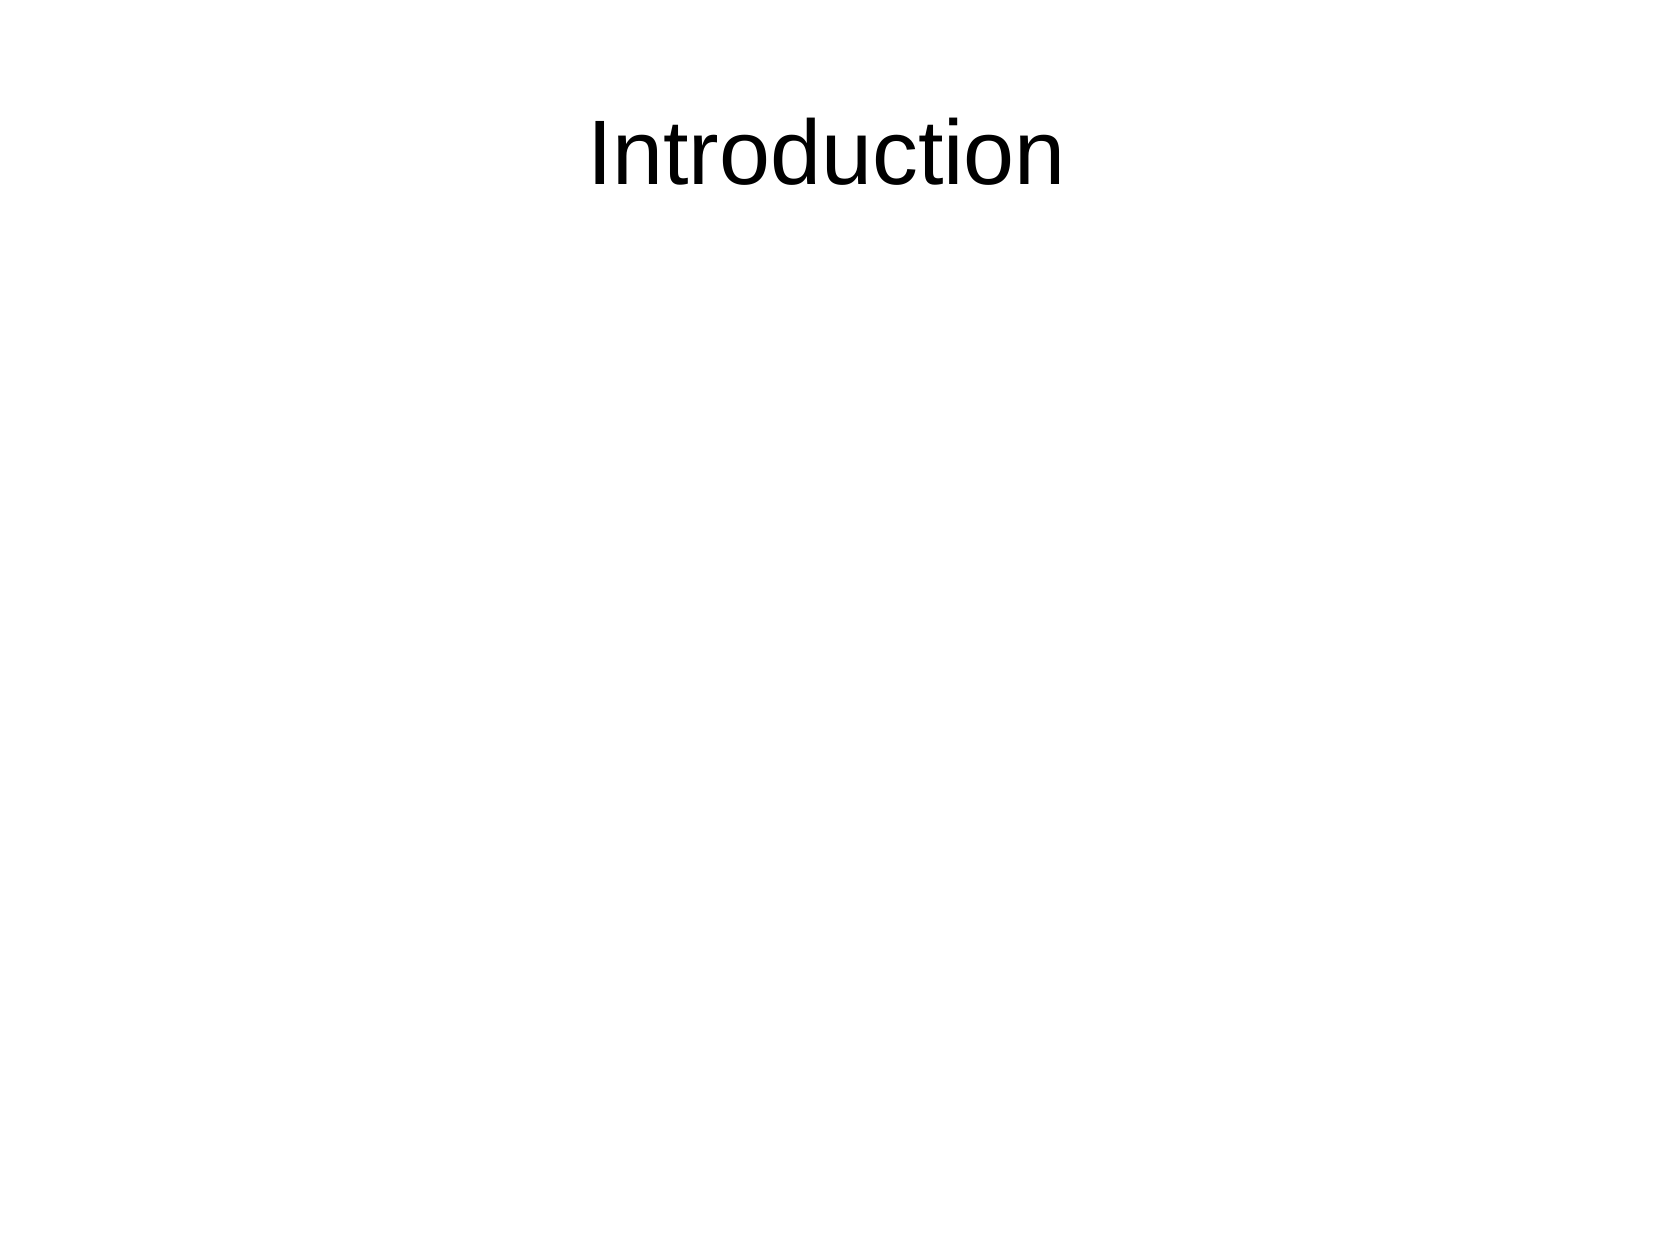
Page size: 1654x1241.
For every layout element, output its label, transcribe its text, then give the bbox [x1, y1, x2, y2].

title Introduction [82, 49, 1571, 257]
